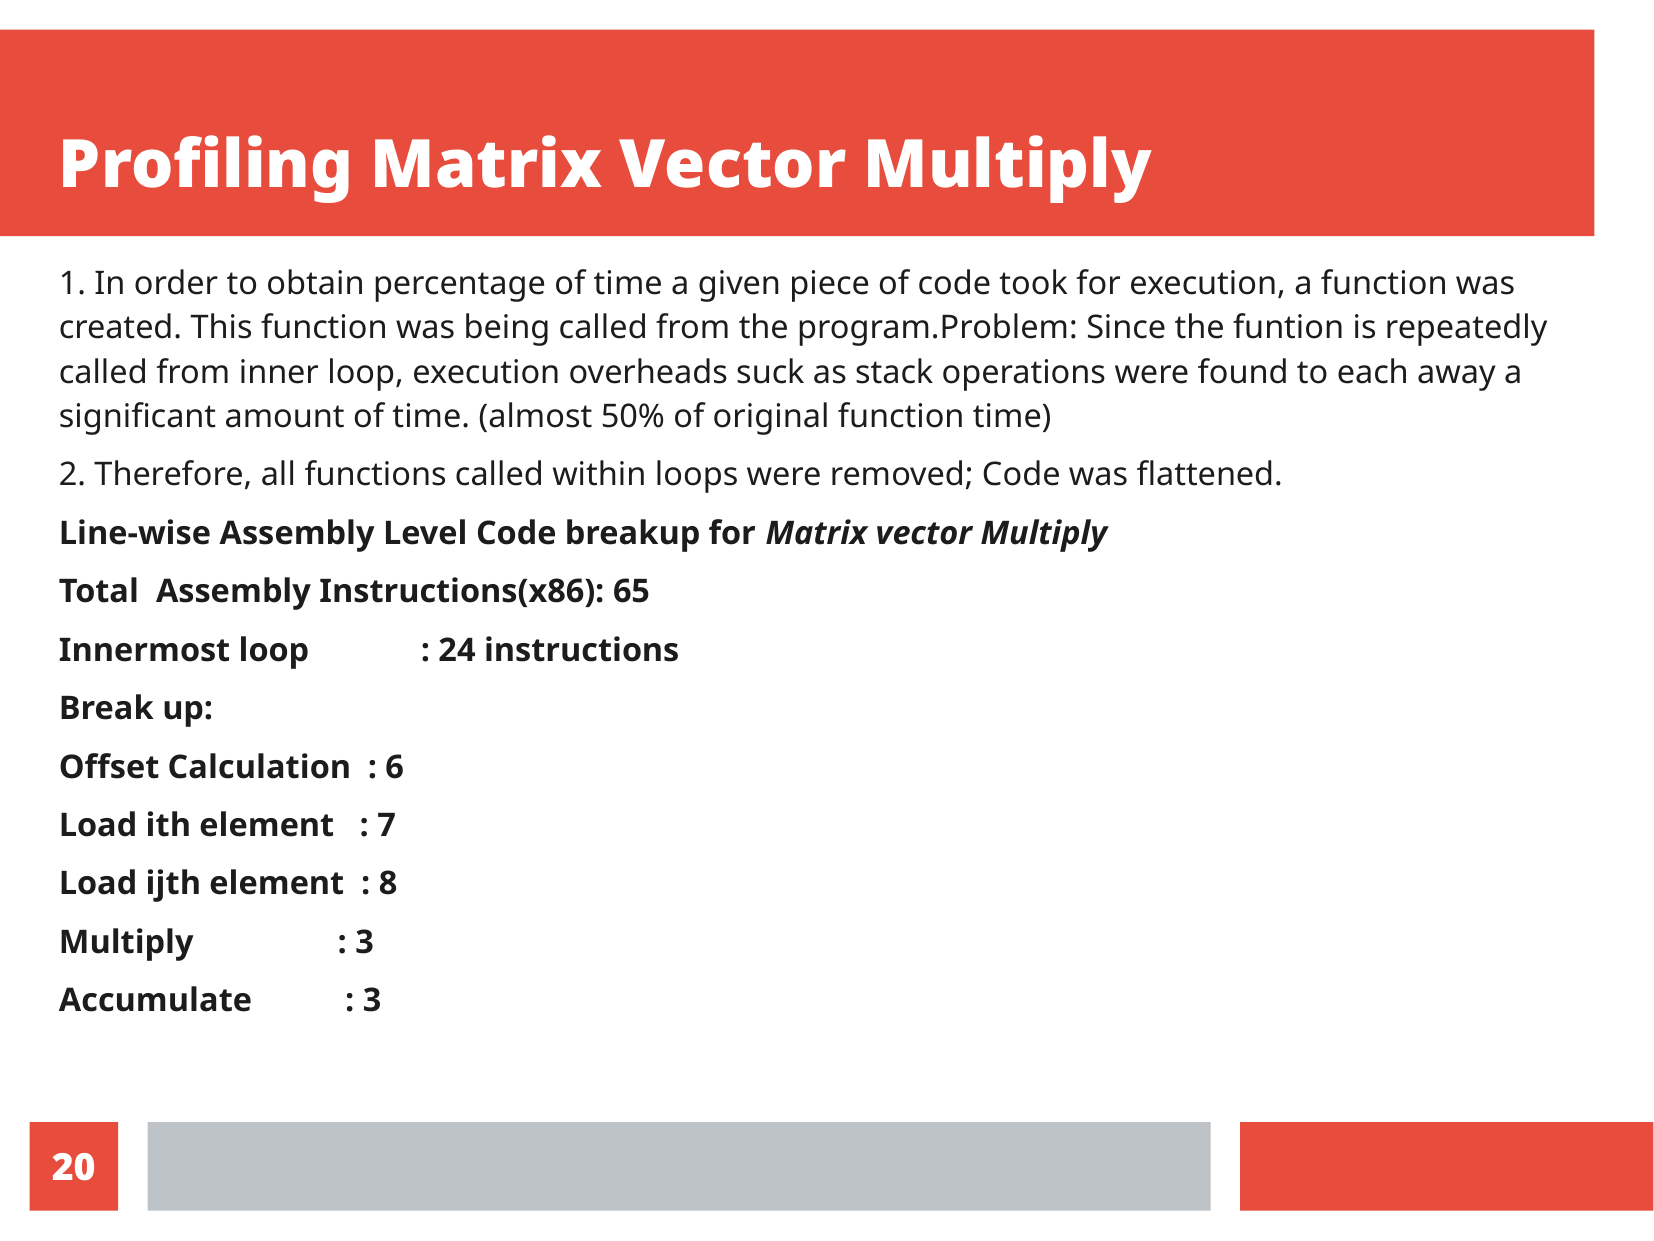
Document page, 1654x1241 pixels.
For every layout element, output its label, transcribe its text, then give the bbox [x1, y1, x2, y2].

list 1. In order to obtain percentage of time a given piece of code took for execution, a function was created. This function was being called from the program.Problem: Since the funtion is repeatedly called from inner loop, execution overheads suck as stack operations were found to each away a significant amount of time. (almost 50% of original function time) 2. Therefore, all functions called within loops were removed; Code was flattened. Line-wise Assembly Level Code breakup for Matrix vector Multiply Total Assembly Instructions(x86): 65 Innermost loop : 24 instructions Break up: Offset Calculation : 6 Load ith element : 7 Load ijth element : 8 Multiply : 3 Accumulate : 3 [59, 259, 1565, 1093]
title Profiling Matrix Vector Multiply [59, 59, 1595, 207]
